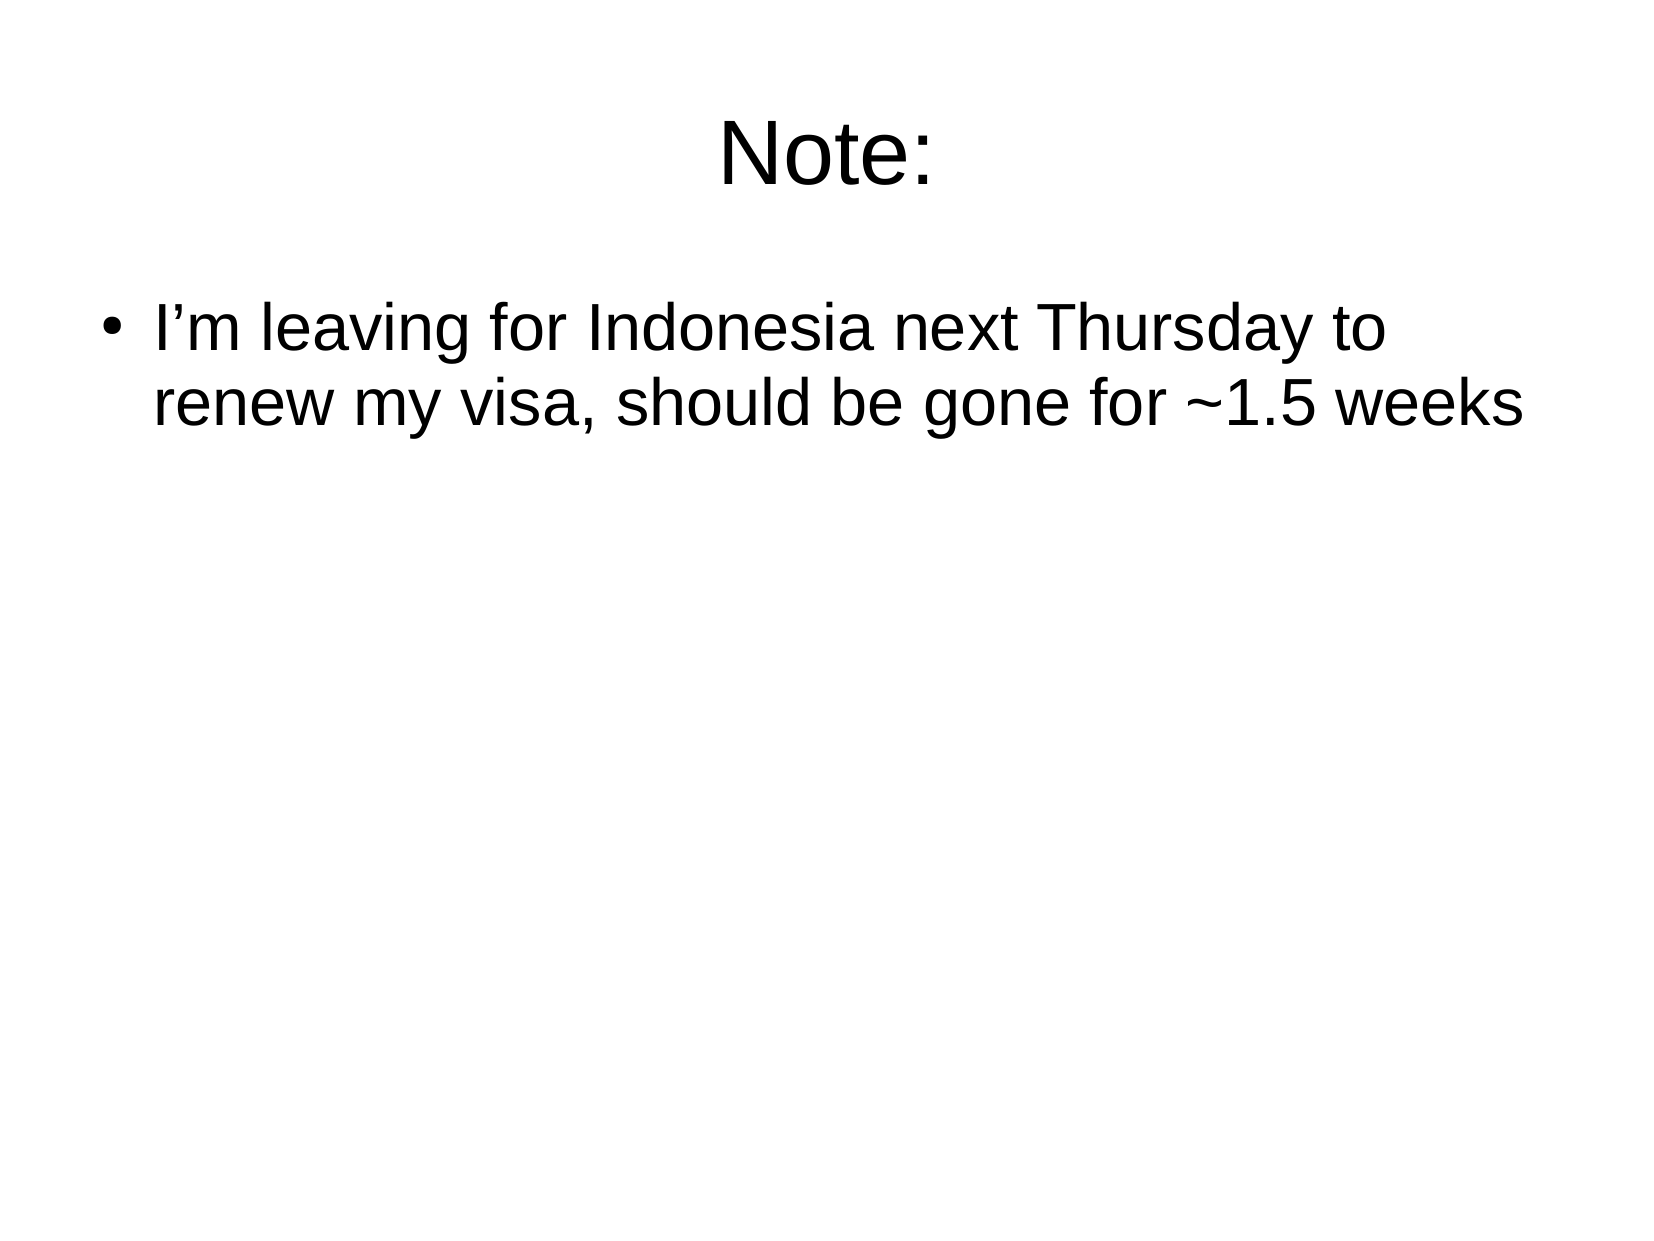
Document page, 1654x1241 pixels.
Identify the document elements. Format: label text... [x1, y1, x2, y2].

list I’m leaving for Indonesia next Thursday to renew my visa, should be gone for ~1.5 weeks [82, 290, 1571, 1010]
title Note: [82, 49, 1571, 257]
